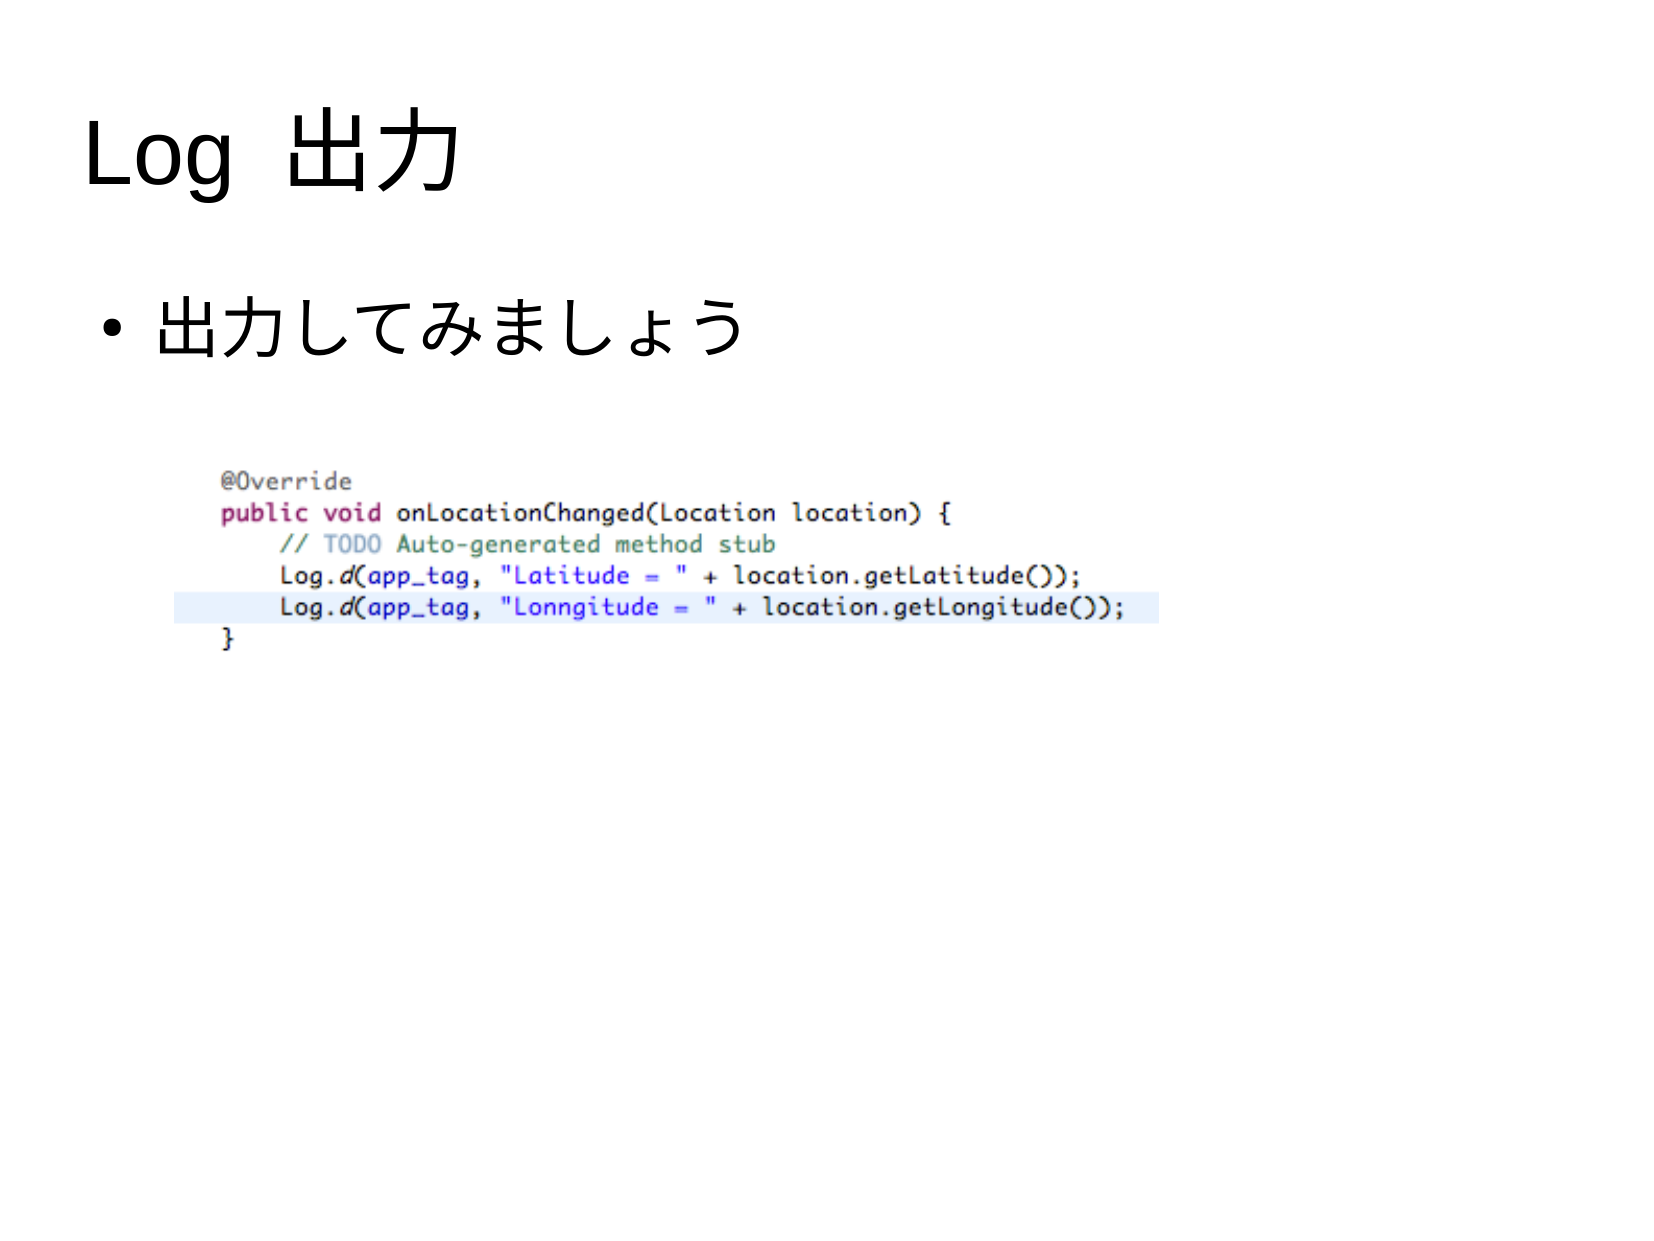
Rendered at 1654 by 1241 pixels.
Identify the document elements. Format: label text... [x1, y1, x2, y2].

list 出力してみましょう [82, 290, 1571, 1109]
picture [174, 463, 1159, 672]
title Log 出力 [82, 56, 1571, 250]
